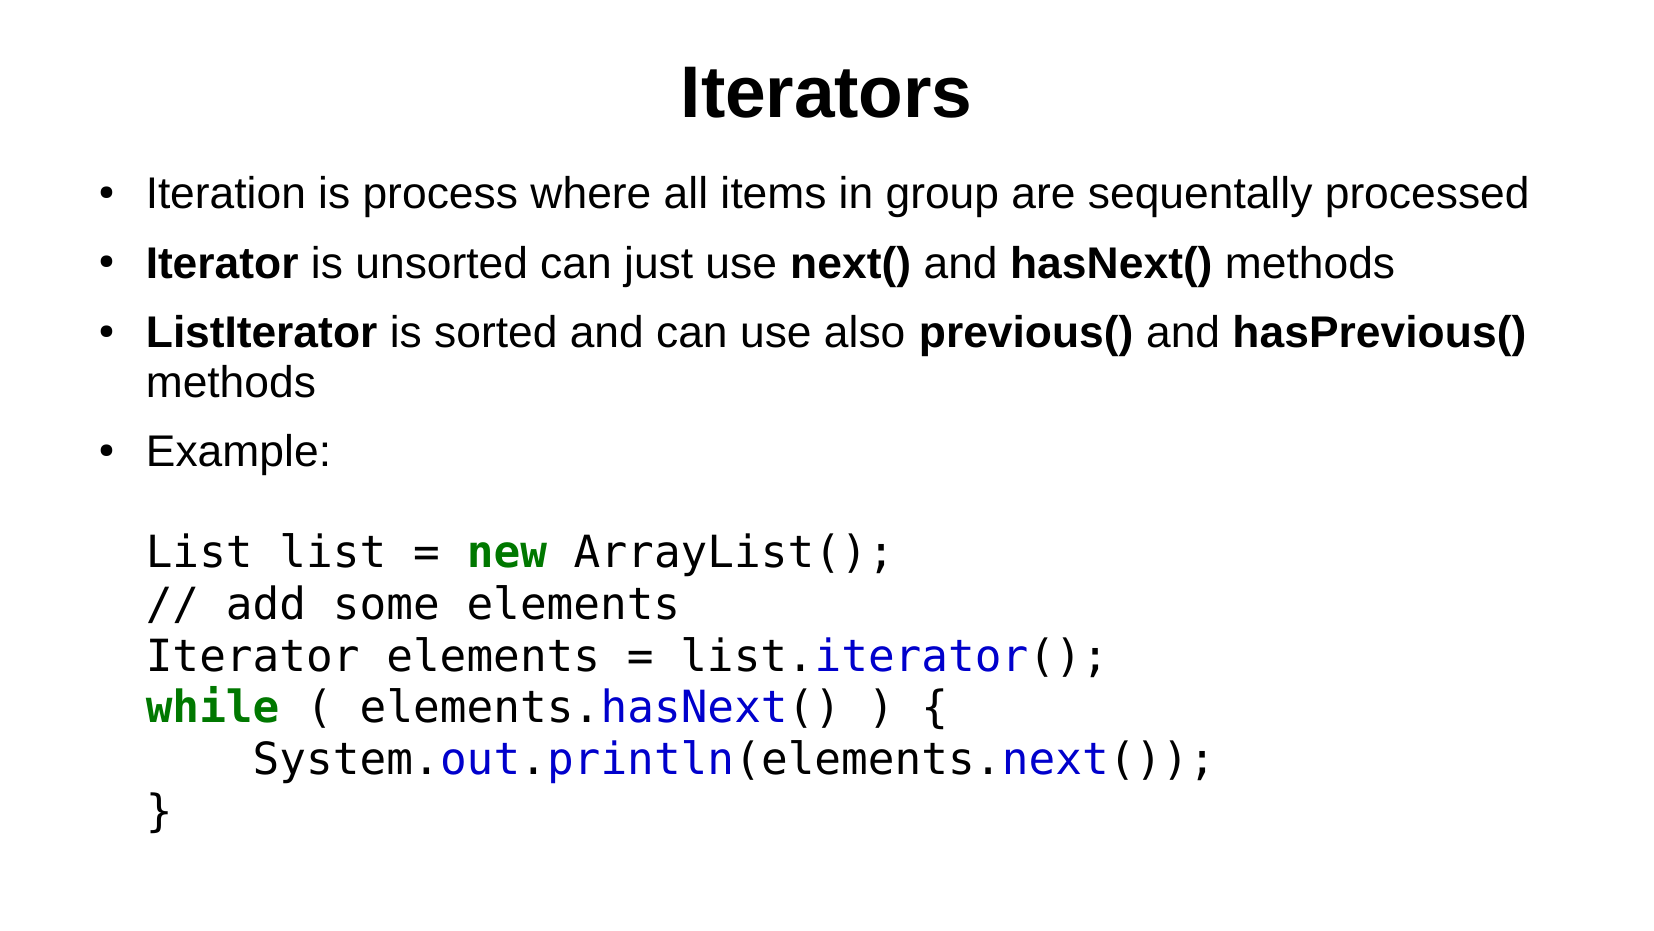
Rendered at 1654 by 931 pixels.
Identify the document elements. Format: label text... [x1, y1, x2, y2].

list Iteration is process where all items in group are sequentally processed Iterator is unsorted can just use next() and hasNext() methods ListIterator is sorted and can use also previous() and hasPrevious() methods Example: List list = new ArrayList(); // add some elements Iterator elements = list.iterator(); while ( elements.hasNext() ) { System.out.println(elements.next()); } [82, 168, 1538, 889]
title Iterators [82, 37, 1571, 147]
